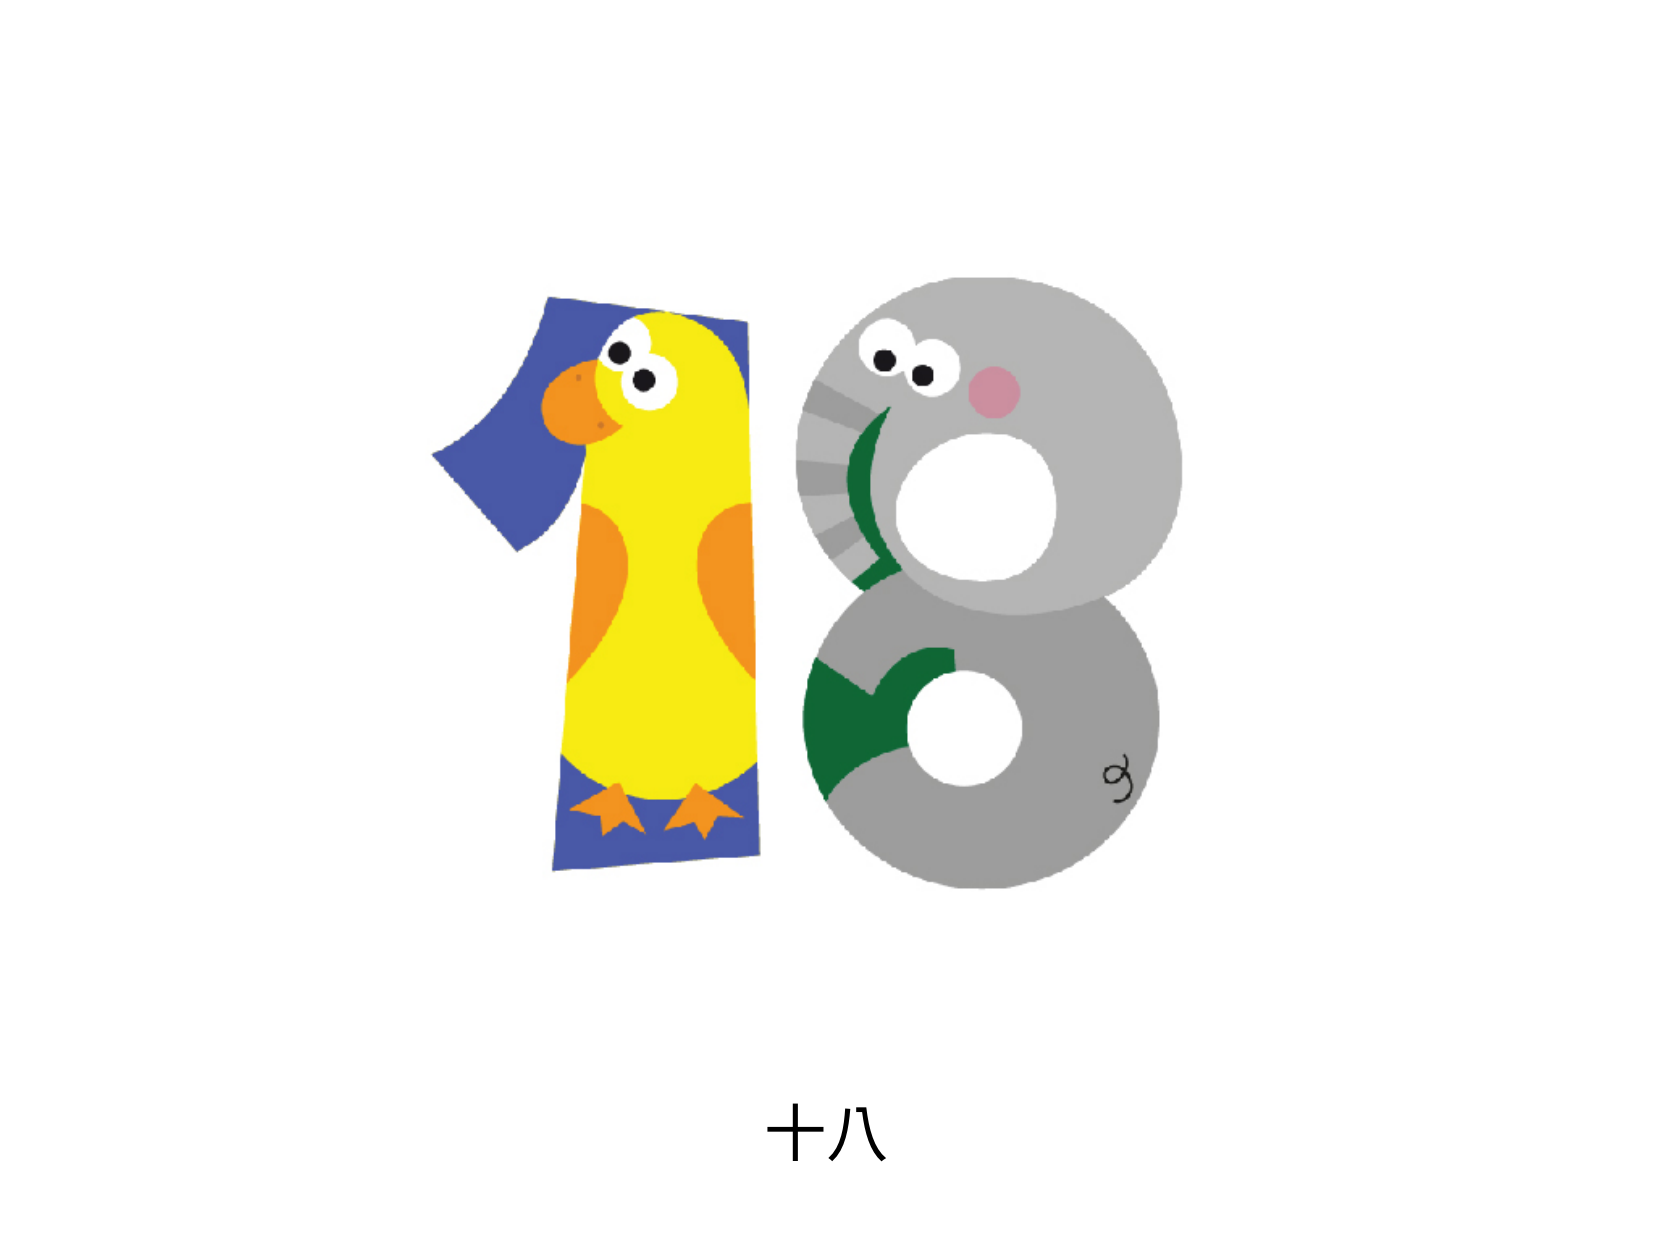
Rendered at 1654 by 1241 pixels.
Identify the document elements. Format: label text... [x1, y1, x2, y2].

picture [0, 0, 1654, 1241]
title 十八 [82, 1025, 1571, 1233]
